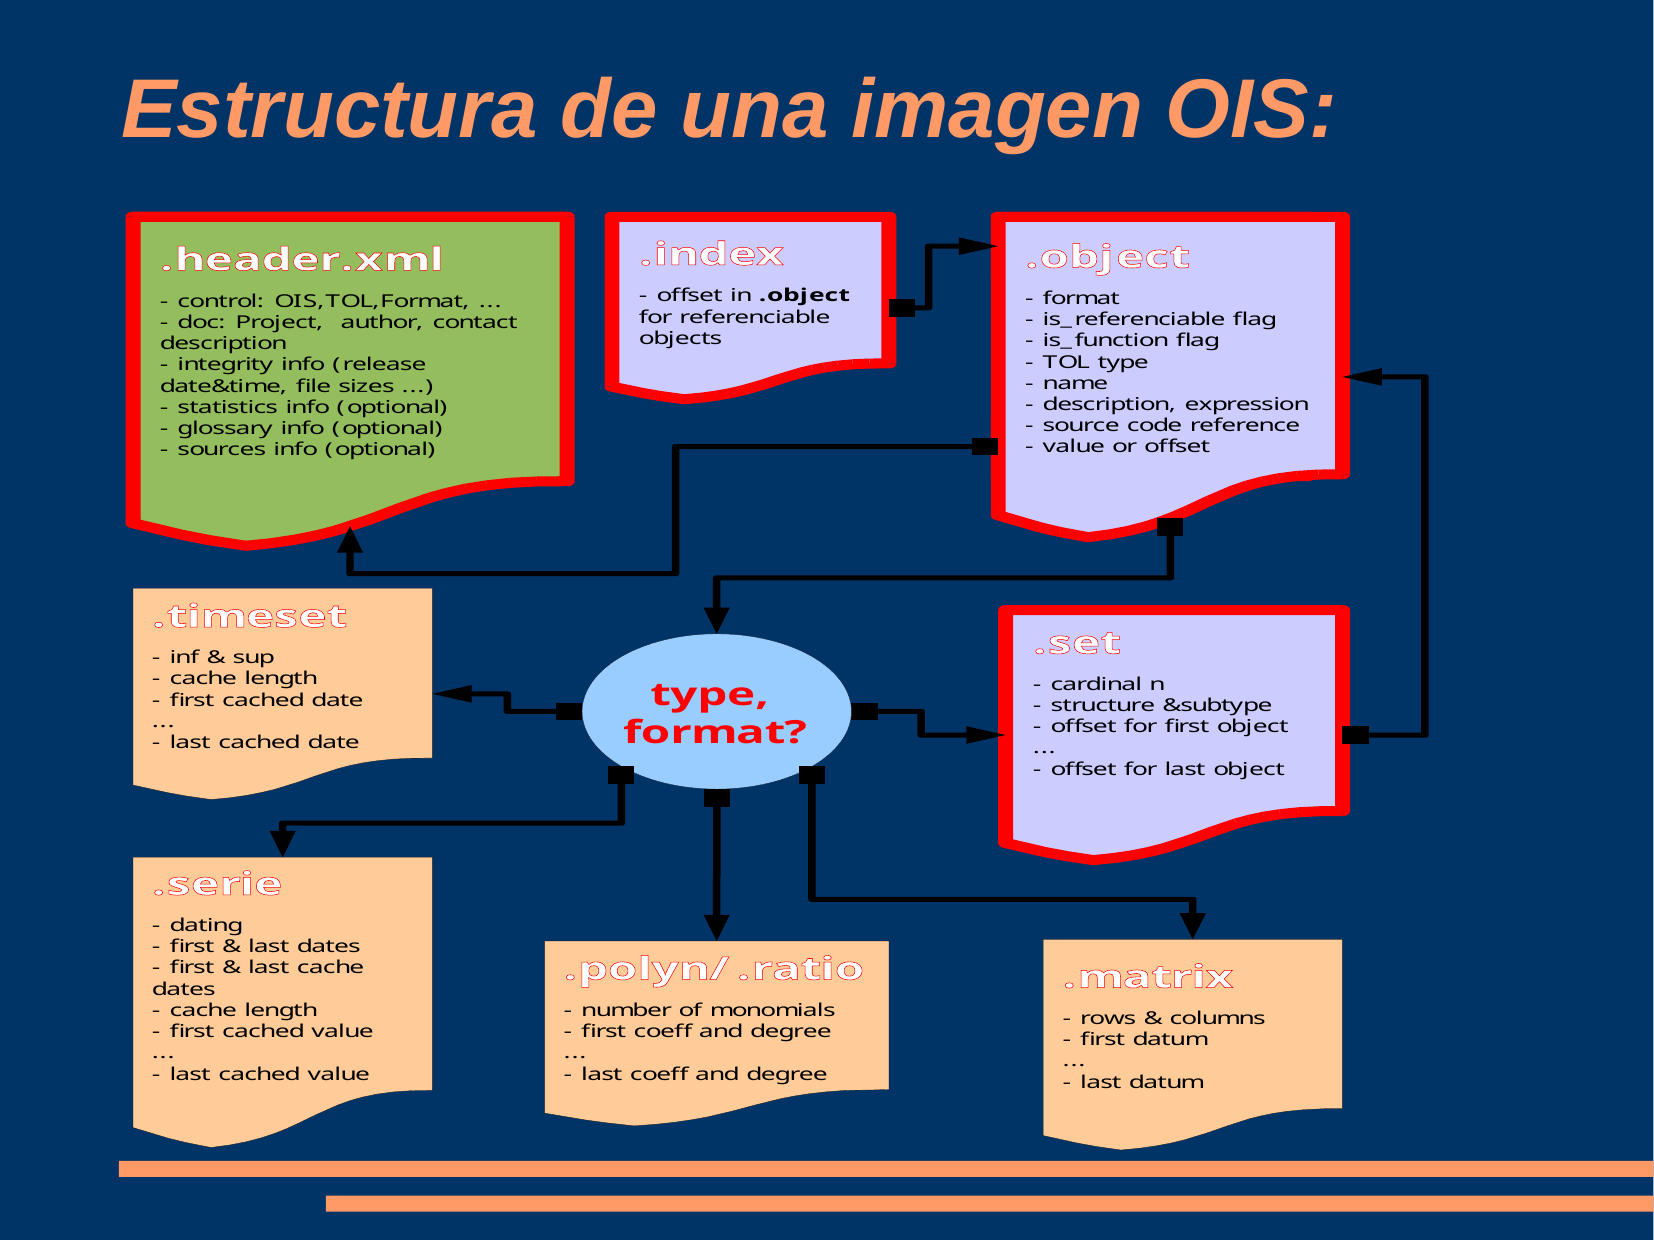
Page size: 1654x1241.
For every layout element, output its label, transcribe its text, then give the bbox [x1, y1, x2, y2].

title Estructura de una imagen OIS: [121, 4, 1534, 213]
picture [118, 206, 1447, 1152]
